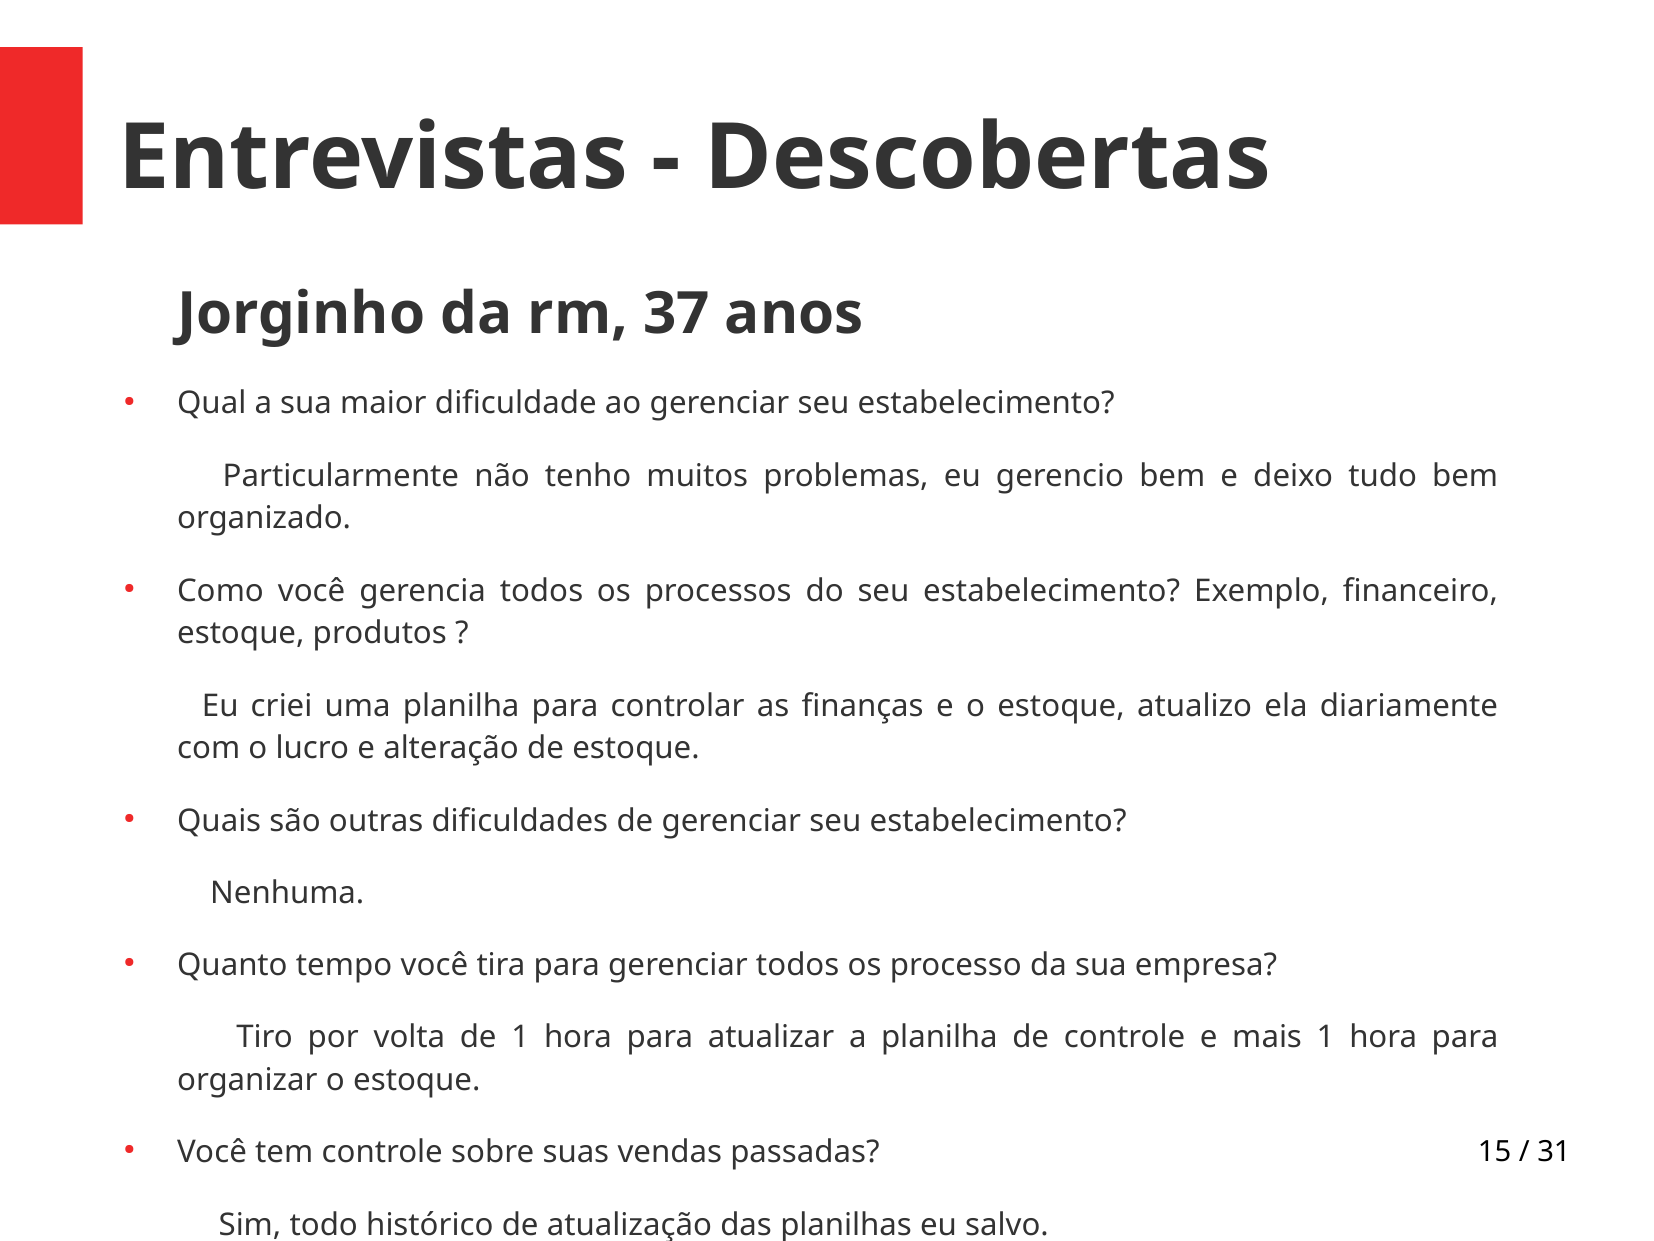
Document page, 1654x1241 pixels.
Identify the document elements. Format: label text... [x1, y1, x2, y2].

title Entrevistas - Descobertas [118, 49, 1571, 257]
list Jorginho da rm, 37 anos Qual a sua maior dificuldade ao gerenciar seu estabelecimento? Particularmente não tenho muitos problemas, eu gerencio bem e deixo tudo bem organizado. Como você gerencia todos os processos do seu estabelecimento? Exemplo, financeiro, estoque, produtos ? Eu criei uma planilha para controlar as finanças e o estoque, atualizo ela diariamente com o lucro e alteração de estoque. Quais são outras dificuldades de gerenciar seu estabelecimento? Nenhuma. Quanto tempo você tira para gerenciar todos os processo da sua empresa? Tiro por volta de 1 hora para atualizar a planilha de controle e mais 1 hora para organizar o estoque. Você tem controle sobre suas vendas passadas? Sim, todo histórico de atualização das planilhas eu salvo. [106, 271, 1501, 1075]
